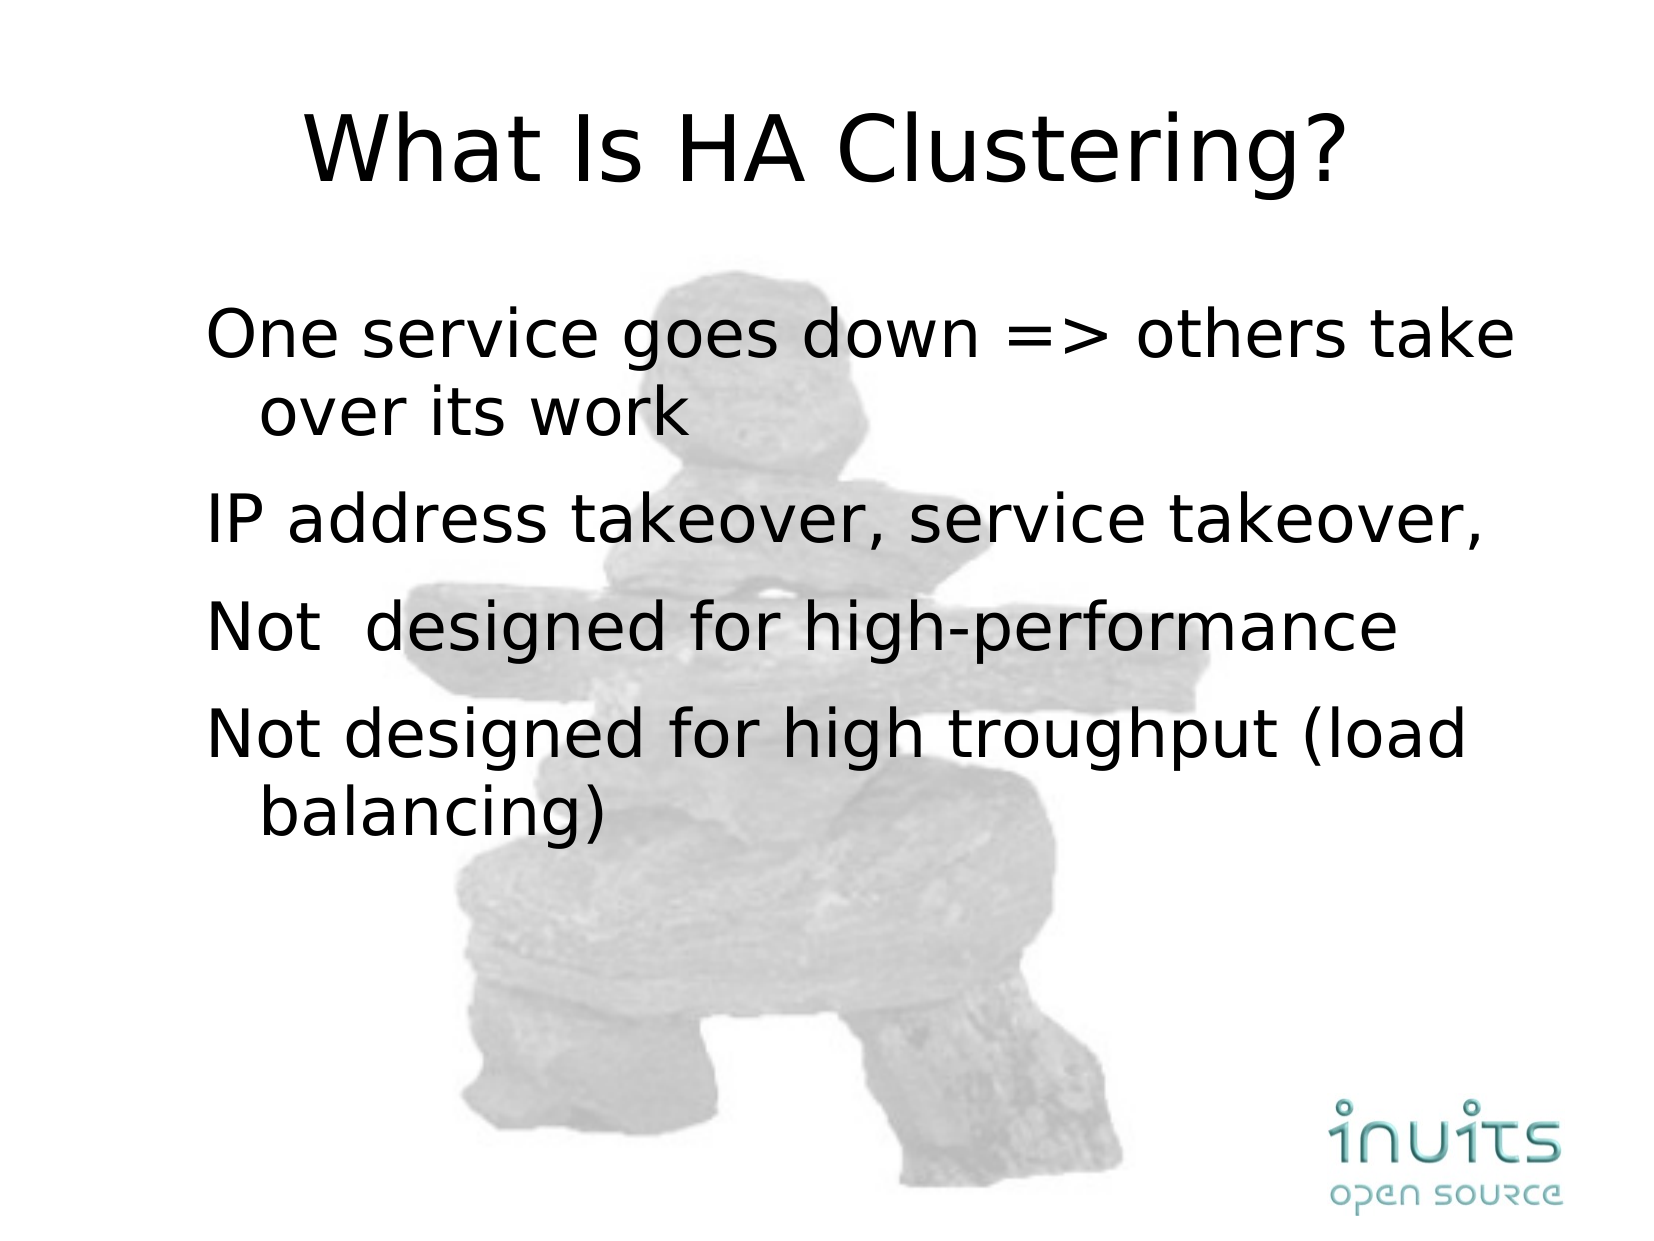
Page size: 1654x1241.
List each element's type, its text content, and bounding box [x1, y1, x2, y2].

title What Is HA Clustering? [121, 75, 1533, 226]
list One service goes down => others take over its work IP address takeover, service takeover, Not designed for high-performance Not designed for high troughput (load balancing) [187, 188, 1601, 1240]
